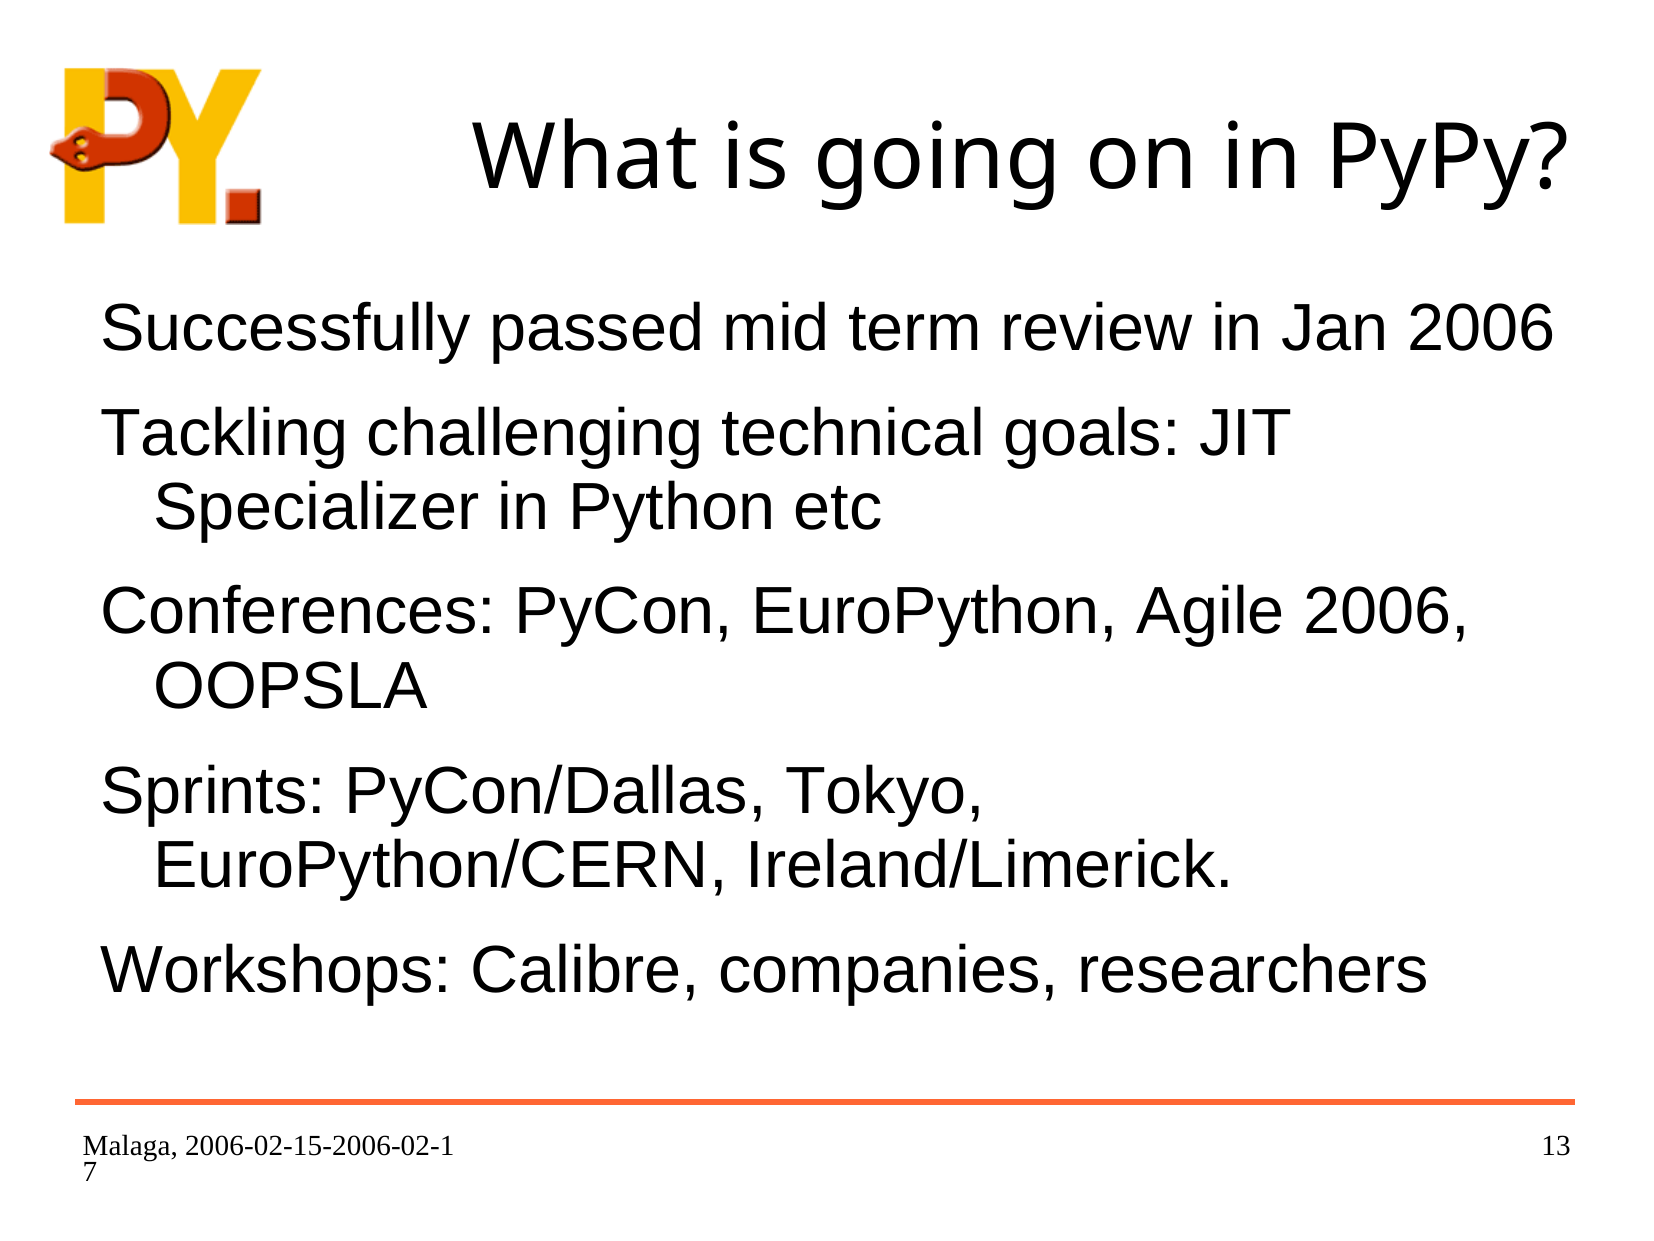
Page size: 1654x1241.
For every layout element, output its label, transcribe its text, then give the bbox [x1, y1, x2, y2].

list Successfully passed mid term review in Jan 2006 Tackling challenging technical goals: JIT Specializer in Python etc Conferences: PyCon, EuroPython, Agile 2006, OOPSLA Sprints: PyCon/Dallas, Tokyo, EuroPython/CERN, Ireland/Limerick. Workshops: Calibre, companies, researchers [82, 290, 1571, 1109]
picture [49, 67, 263, 225]
title What is going on in PyPy? [337, 49, 1571, 257]
